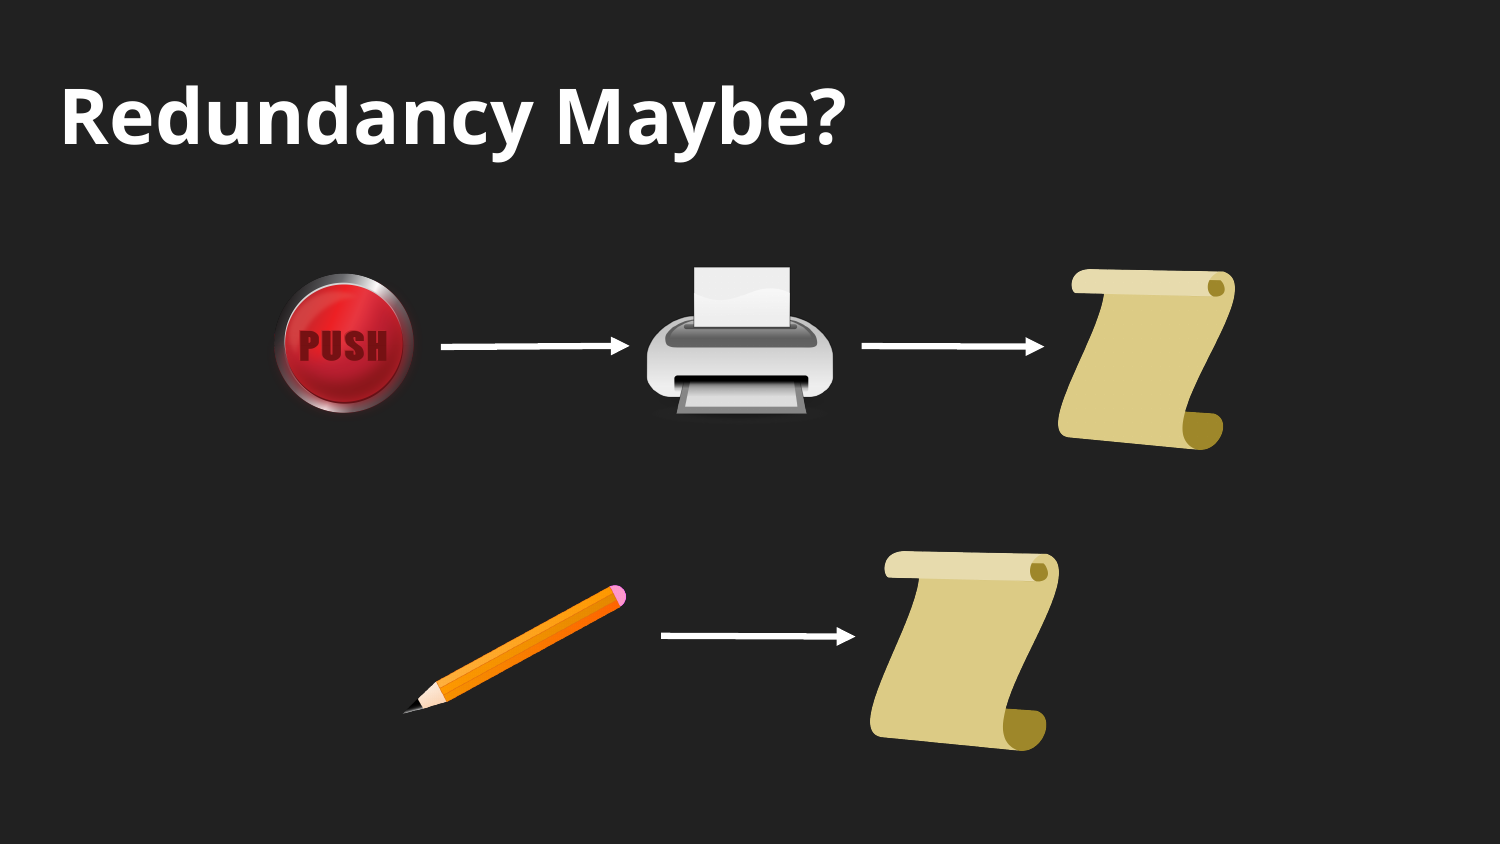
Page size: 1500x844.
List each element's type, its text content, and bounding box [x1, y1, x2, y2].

picture [646, 251, 836, 441]
picture [393, 524, 635, 775]
picture [1058, 269, 1235, 450]
picture [870, 551, 1059, 751]
text_box Redundancy Maybe? [43, 52, 916, 176]
picture [264, 269, 424, 424]
